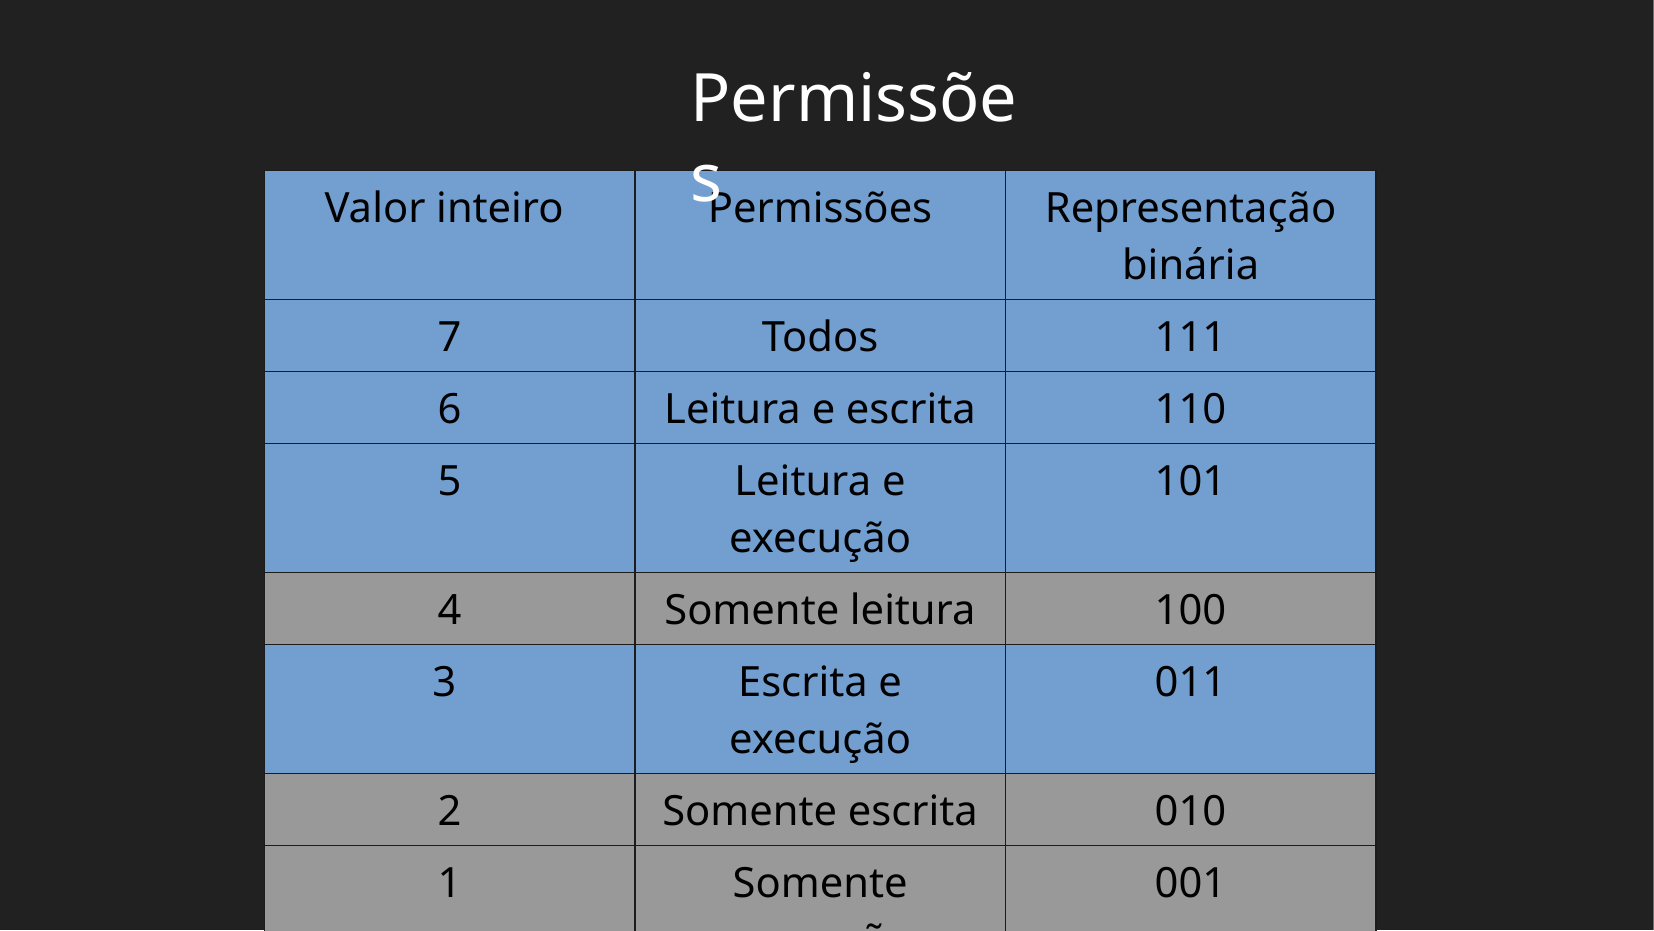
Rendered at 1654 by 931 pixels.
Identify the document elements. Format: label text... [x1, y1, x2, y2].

table_cell 6 [265, 372, 634, 443]
table_cell 111 [1006, 300, 1375, 371]
table_cell 5 [265, 444, 634, 572]
table_cell 001 [1006, 846, 1375, 931]
table_header Representação binária [1006, 171, 1375, 299]
table_cell 110 [1006, 372, 1375, 443]
table_header Valor inteiro [265, 171, 634, 299]
table_cell Leitura e escrita [636, 372, 1005, 443]
table_cell Somente leitura [636, 573, 1005, 644]
table_cell 101 [1006, 444, 1375, 572]
table_header Permissões [636, 171, 1005, 299]
table_cell 4 [265, 573, 634, 644]
table_cell Todos [636, 300, 1005, 371]
table_cell 010 [1006, 774, 1375, 845]
table_cell Somente execução [636, 846, 1005, 931]
table_cell 2 [265, 774, 634, 845]
table_cell 7 [265, 300, 634, 371]
table_cell Somente escrita [636, 774, 1005, 845]
table_cell 1 [265, 846, 634, 931]
table_cell 011 [1006, 645, 1375, 773]
table_cell 3 [265, 645, 634, 773]
table_cell Escrita e execução [636, 645, 1005, 773]
table_cell Leitura e execução [636, 444, 1005, 572]
table_cell 100 [1006, 573, 1375, 644]
text_box Permissões [675, 47, 1056, 153]
